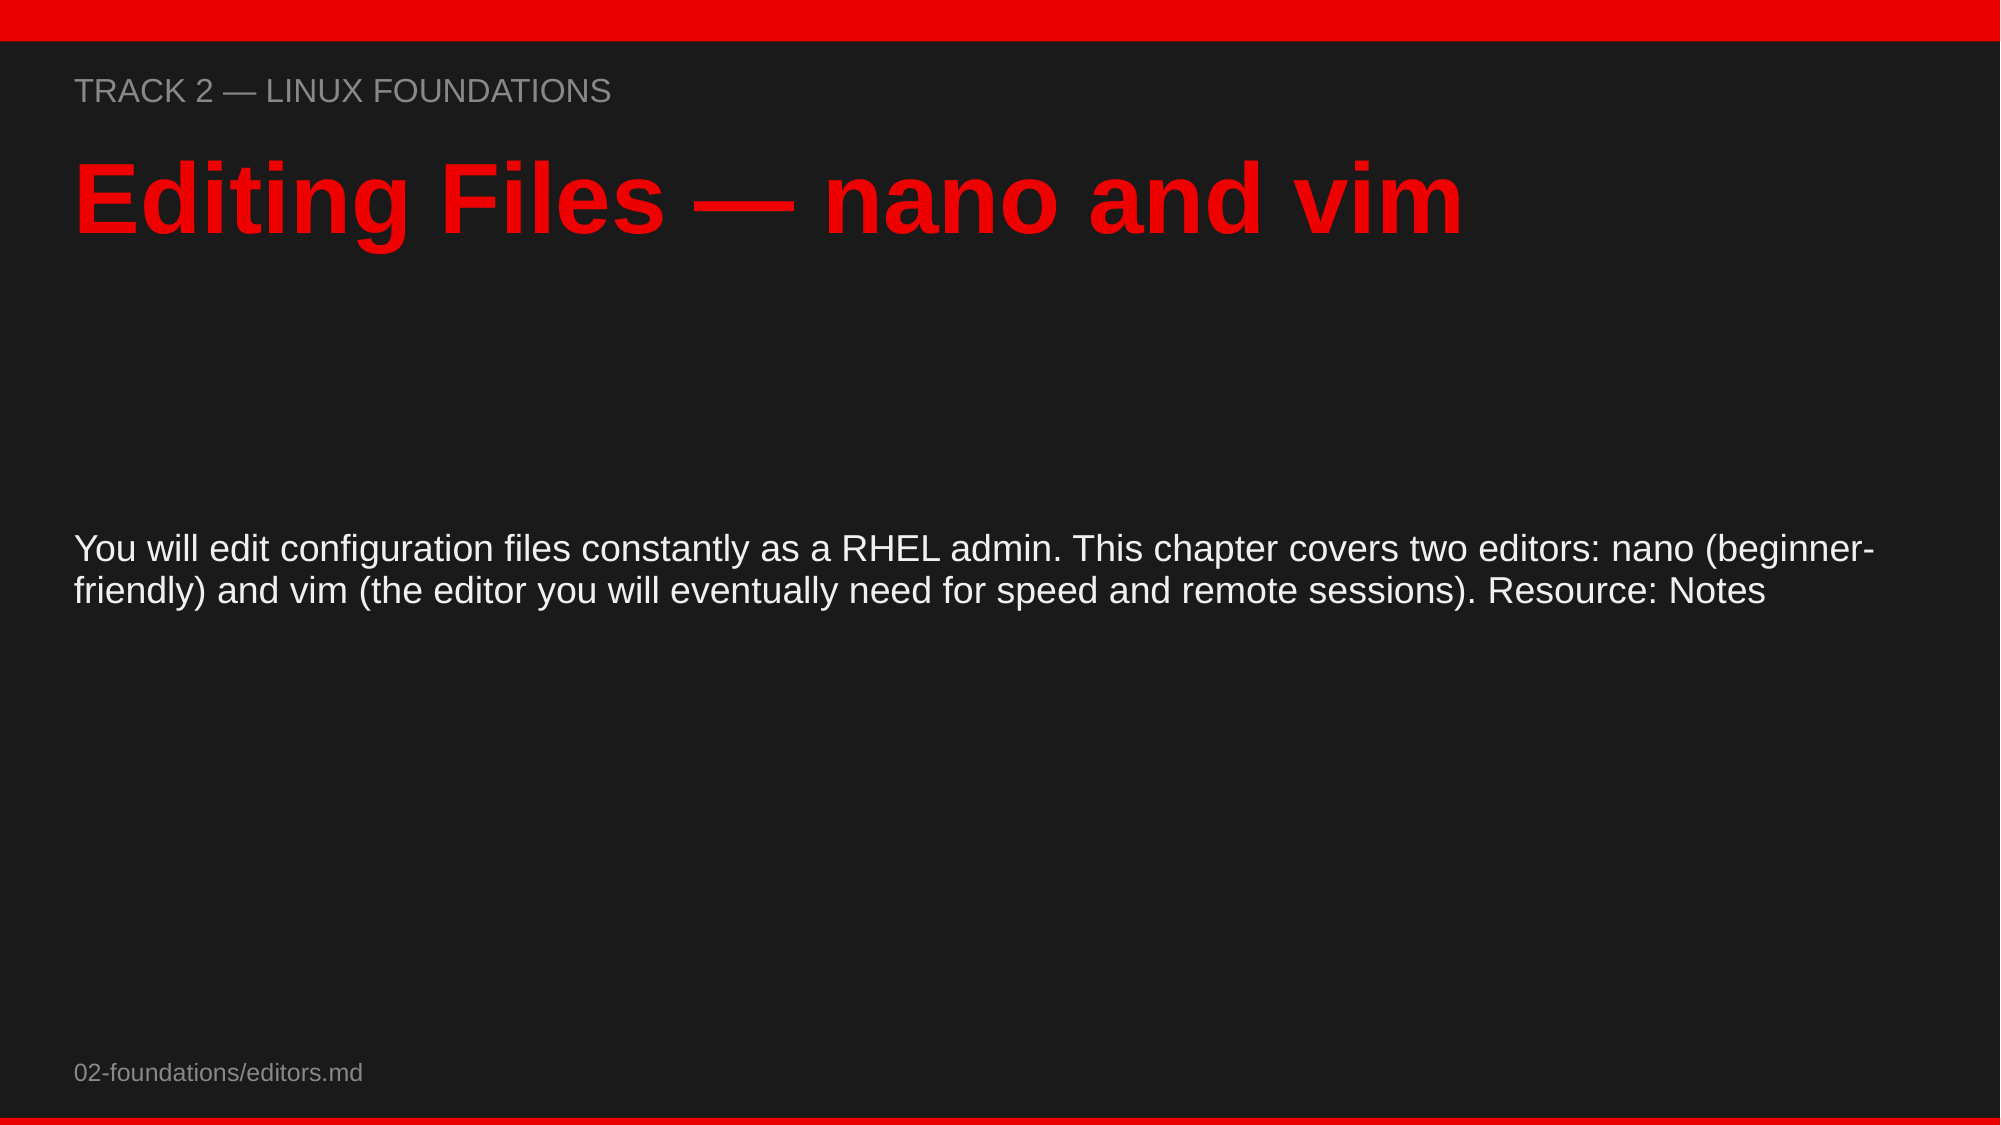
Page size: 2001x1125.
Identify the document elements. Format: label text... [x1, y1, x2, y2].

text_box Editing Files — nano and vim [59, 135, 1942, 461]
text_box [0, 1117, 2001, 1125]
text_box TRACK 2 — LINUX FOUNDATIONS [59, 64, 1942, 119]
text_box 02-foundations/editors.md [59, 1051, 1942, 1093]
text_box You will edit configuration files constantly as a RHEL admin. This chapter covers two editors: nano (beginner-friendly) and vim (the editor you will eventually need for speed and remote sessions). Resource: Notes [59, 519, 1942, 727]
text_box [0, 0, 2001, 42]
